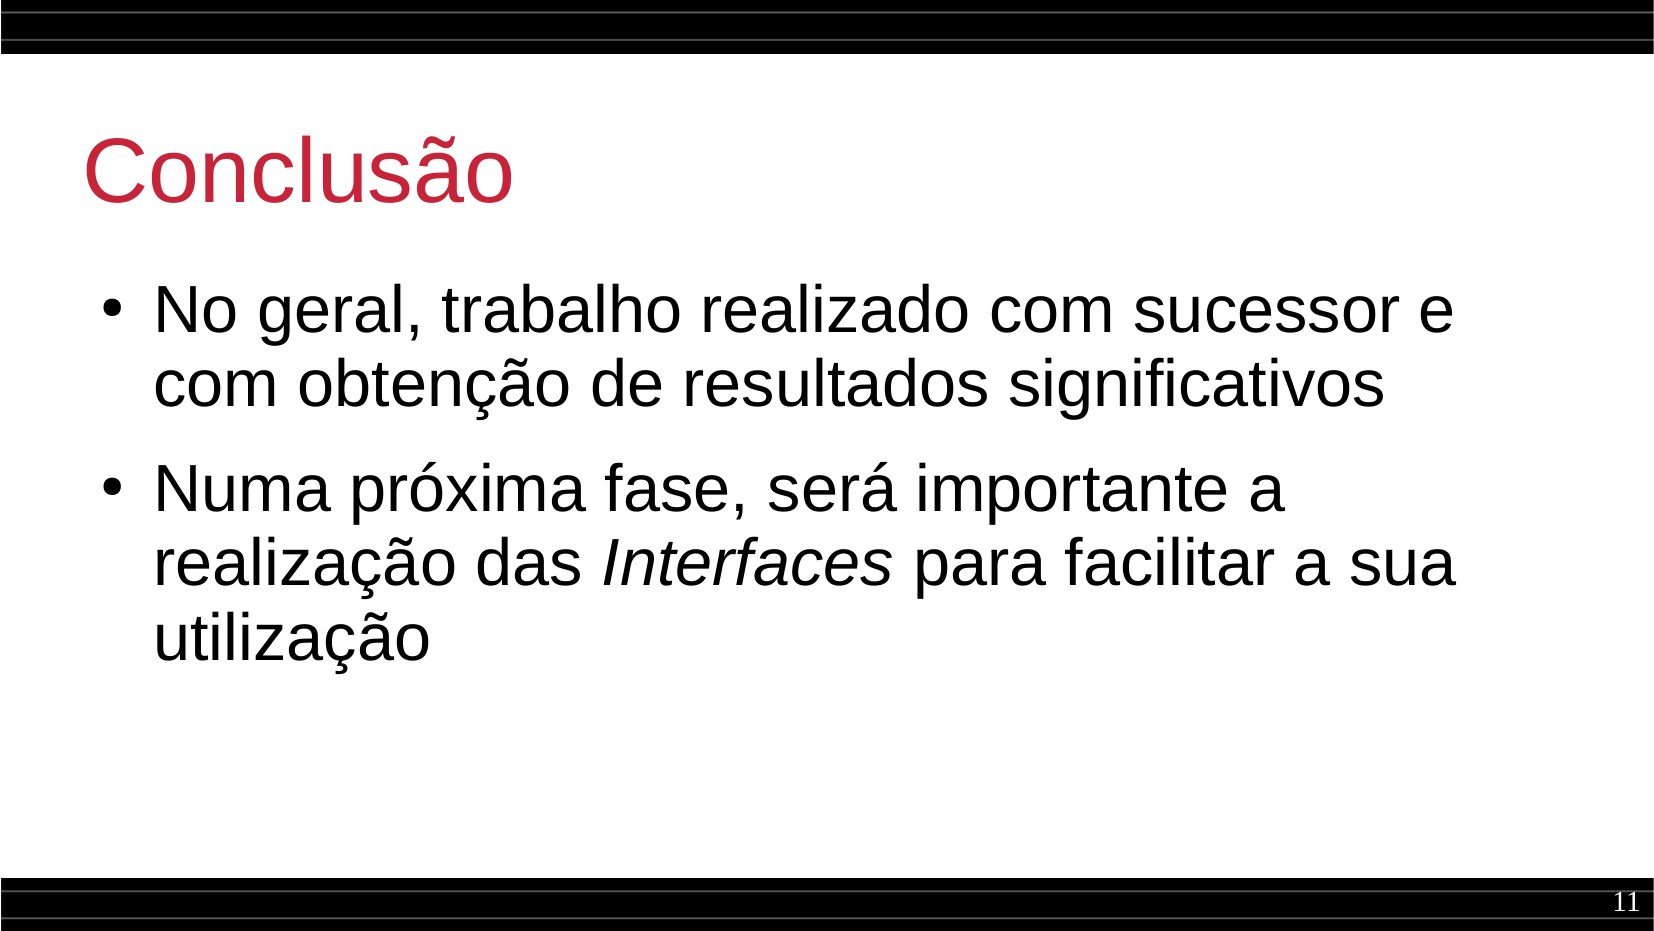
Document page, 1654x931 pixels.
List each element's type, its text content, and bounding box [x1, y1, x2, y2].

picture [1, 0, 1654, 54]
list No geral, trabalho realizado com sucessor e com obtenção de resultados significativos Numa próxima fase, será importante a realização das Interfaces para facilitar a sua utilização [82, 271, 1571, 758]
picture [1, 878, 1654, 931]
title Conclusão [82, 92, 1571, 249]
